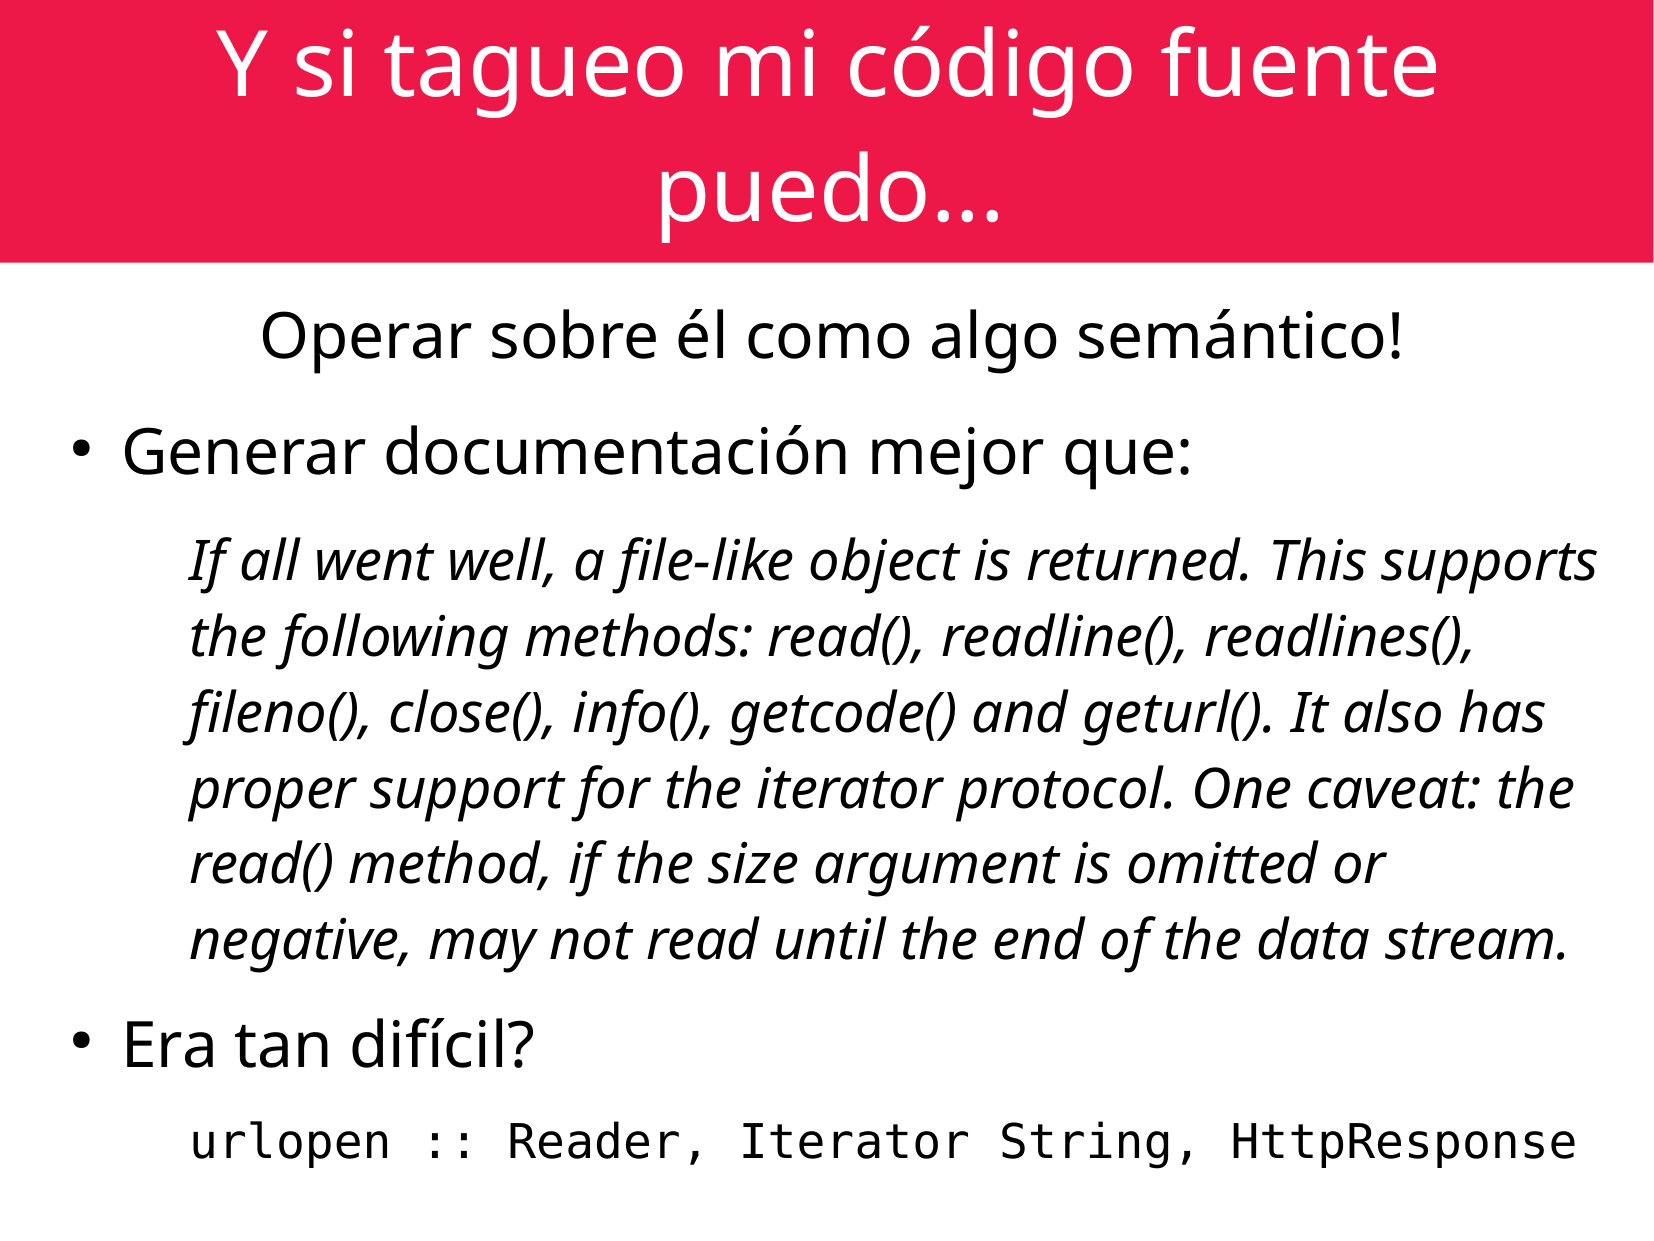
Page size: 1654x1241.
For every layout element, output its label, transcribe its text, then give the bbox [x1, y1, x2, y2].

list Operar sobre él como algo semántico! Generar documentación mejor que: If all went well, a file-like object is returned. This supports the following methods: read(), readline(), readlines(), fileno(), close(), info(), getcode() and geturl(). It also has proper support for the iterator protocol. One caveat: the read() method, if the size argument is omitted or negative, may not read until the end of the data stream. Era tan difícil? urlopen :: Reader, Iterator String, HttpResponse [53, 290, 1613, 1241]
title Y si tagueo mi código fuente puedo... [47, 27, 1613, 220]
